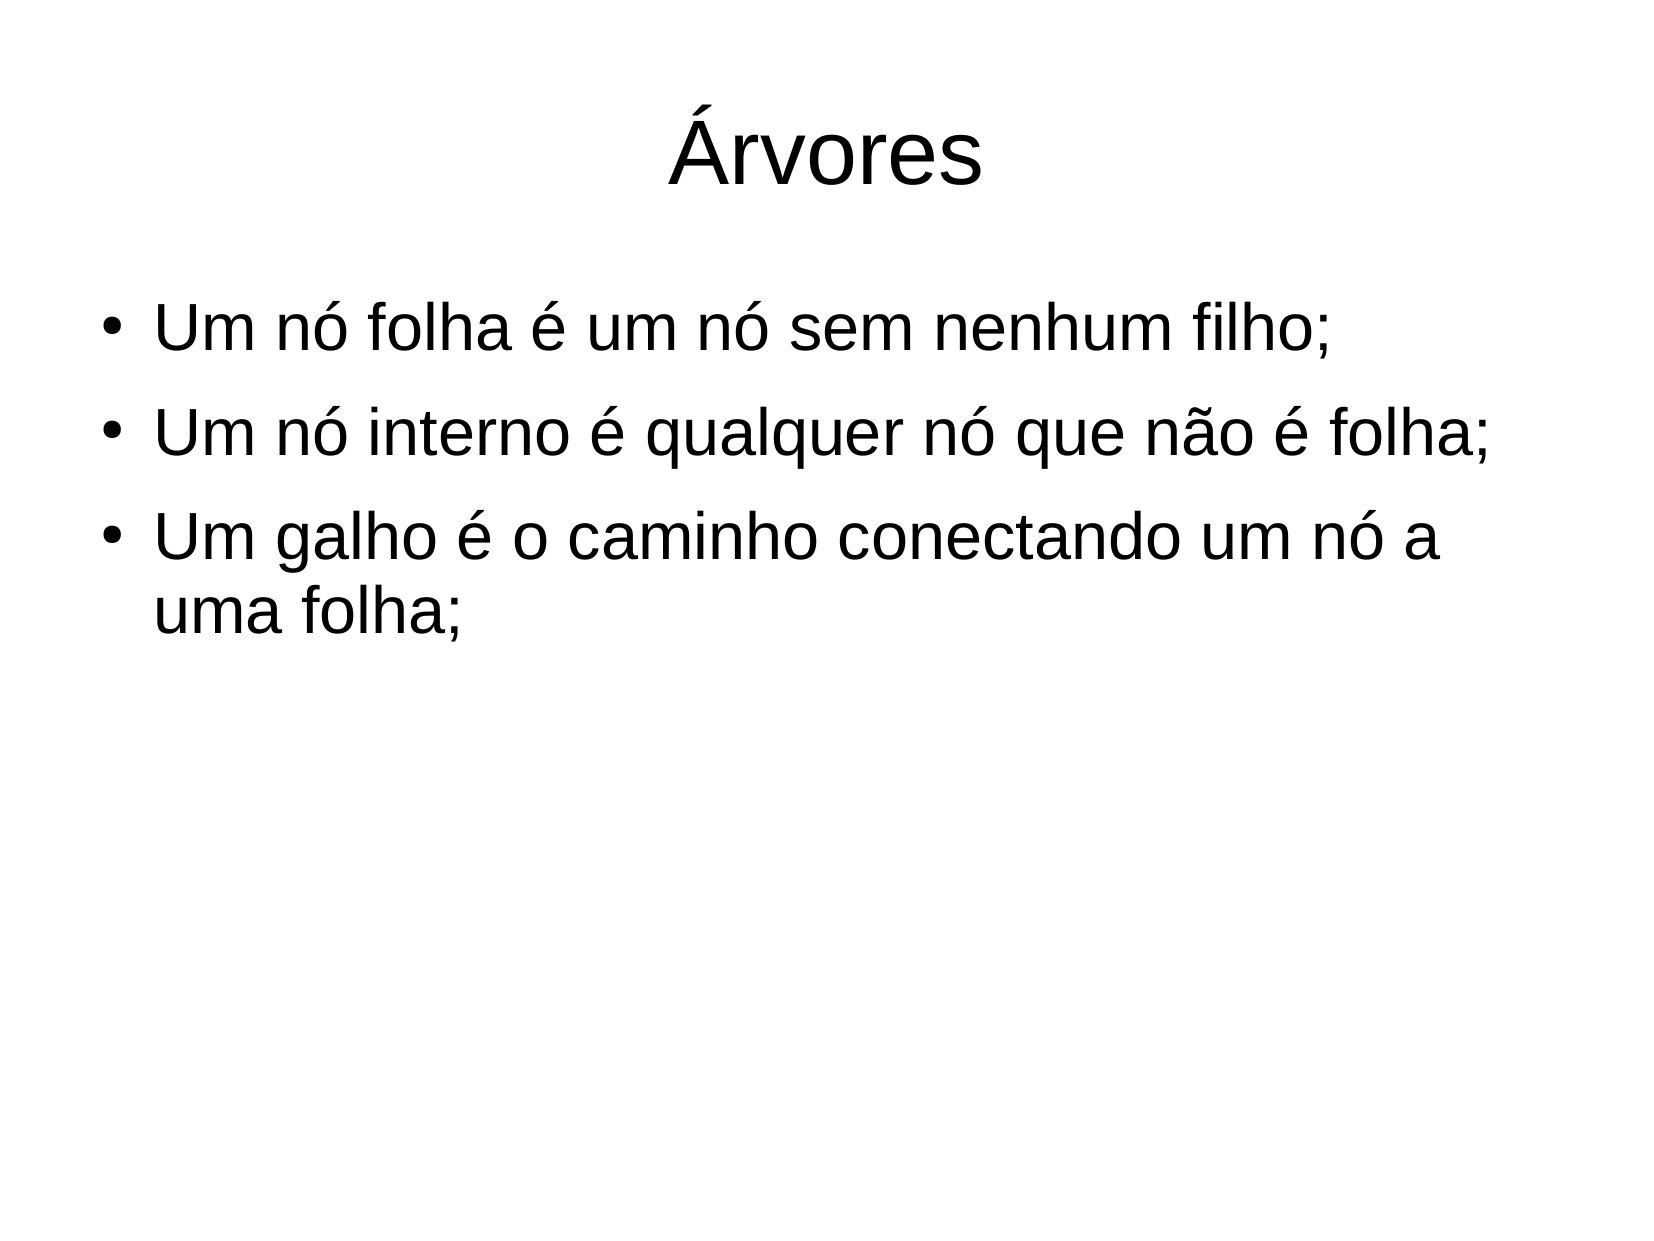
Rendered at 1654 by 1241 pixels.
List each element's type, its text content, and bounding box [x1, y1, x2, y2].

title Árvores [82, 49, 1571, 257]
list Um nó folha é um nó sem nenhum filho; Um nó interno é qualquer nó que não é folha; Um galho é o caminho conectando um nó a uma folha; [82, 290, 1571, 1010]
